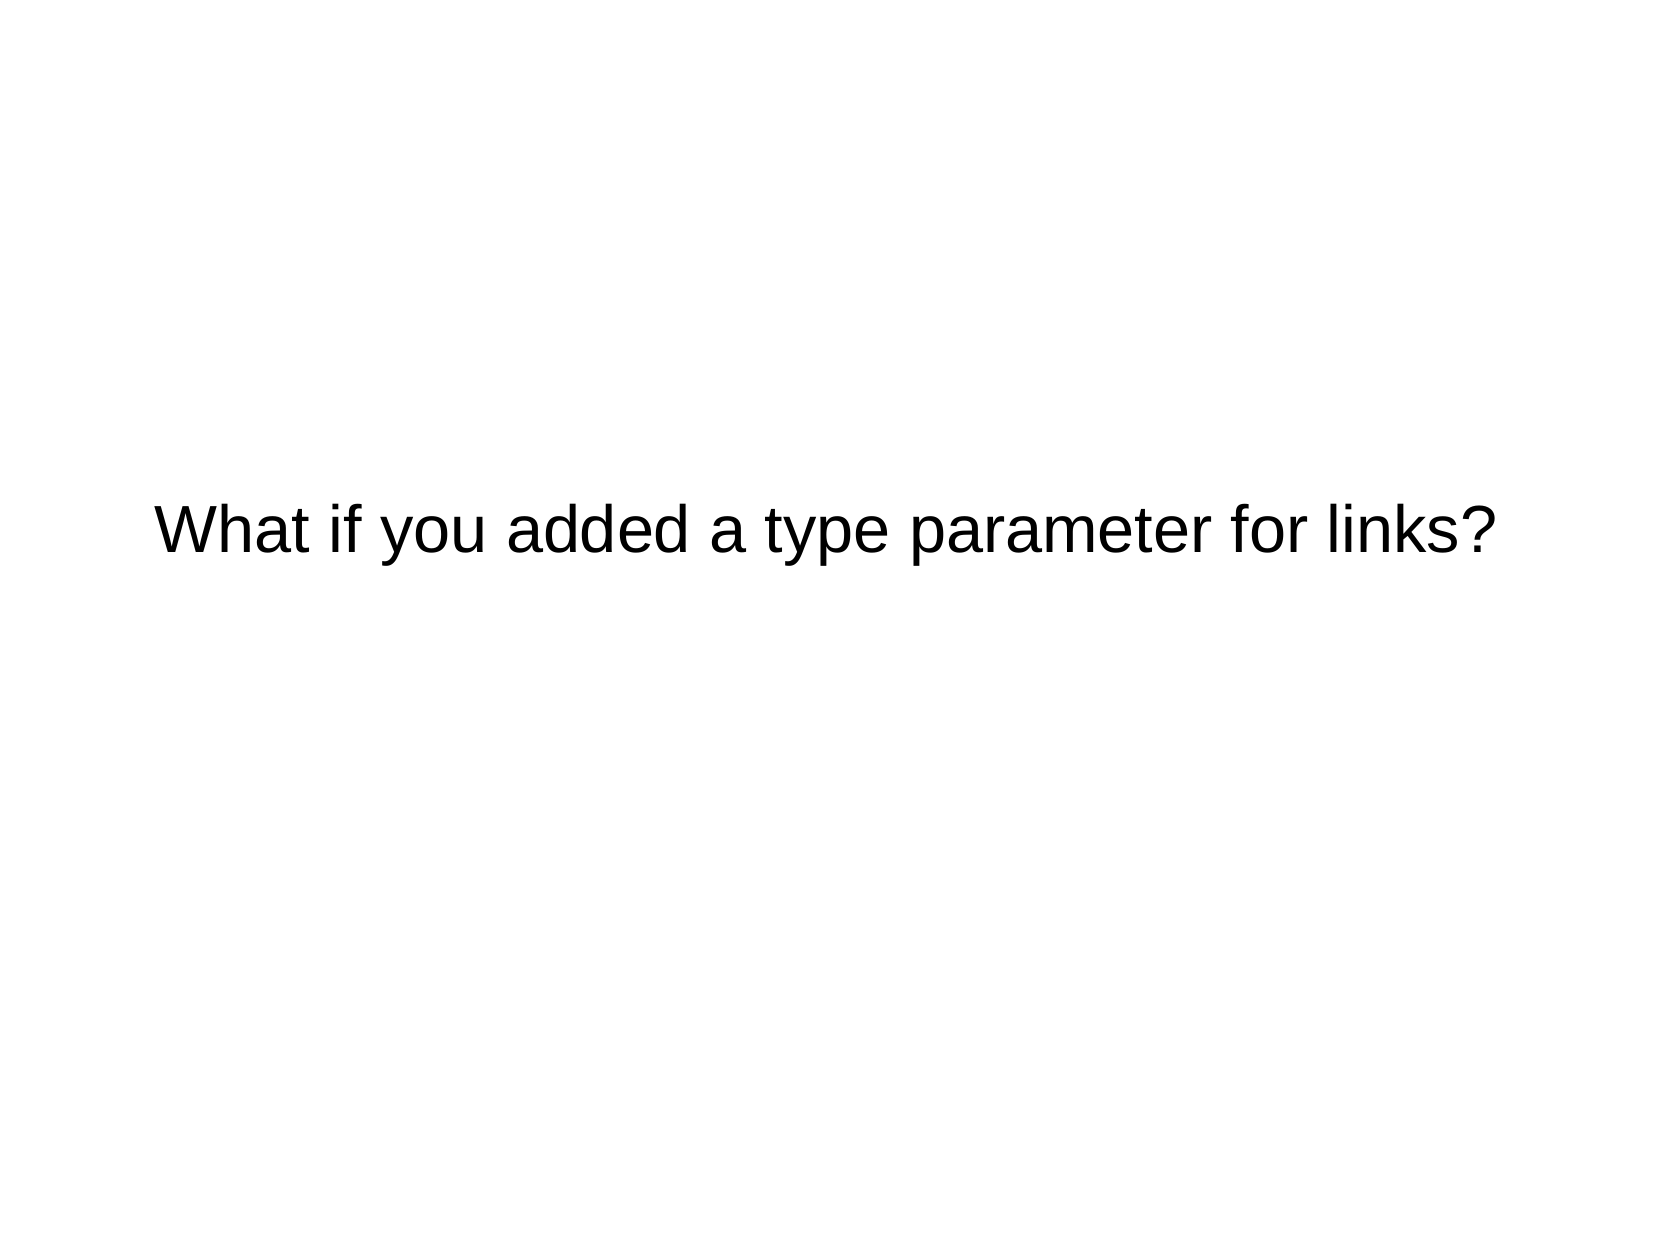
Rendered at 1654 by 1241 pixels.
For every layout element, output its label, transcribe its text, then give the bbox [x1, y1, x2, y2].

subtitle What if you added a type parameter for links? [82, 49, 1571, 1010]
